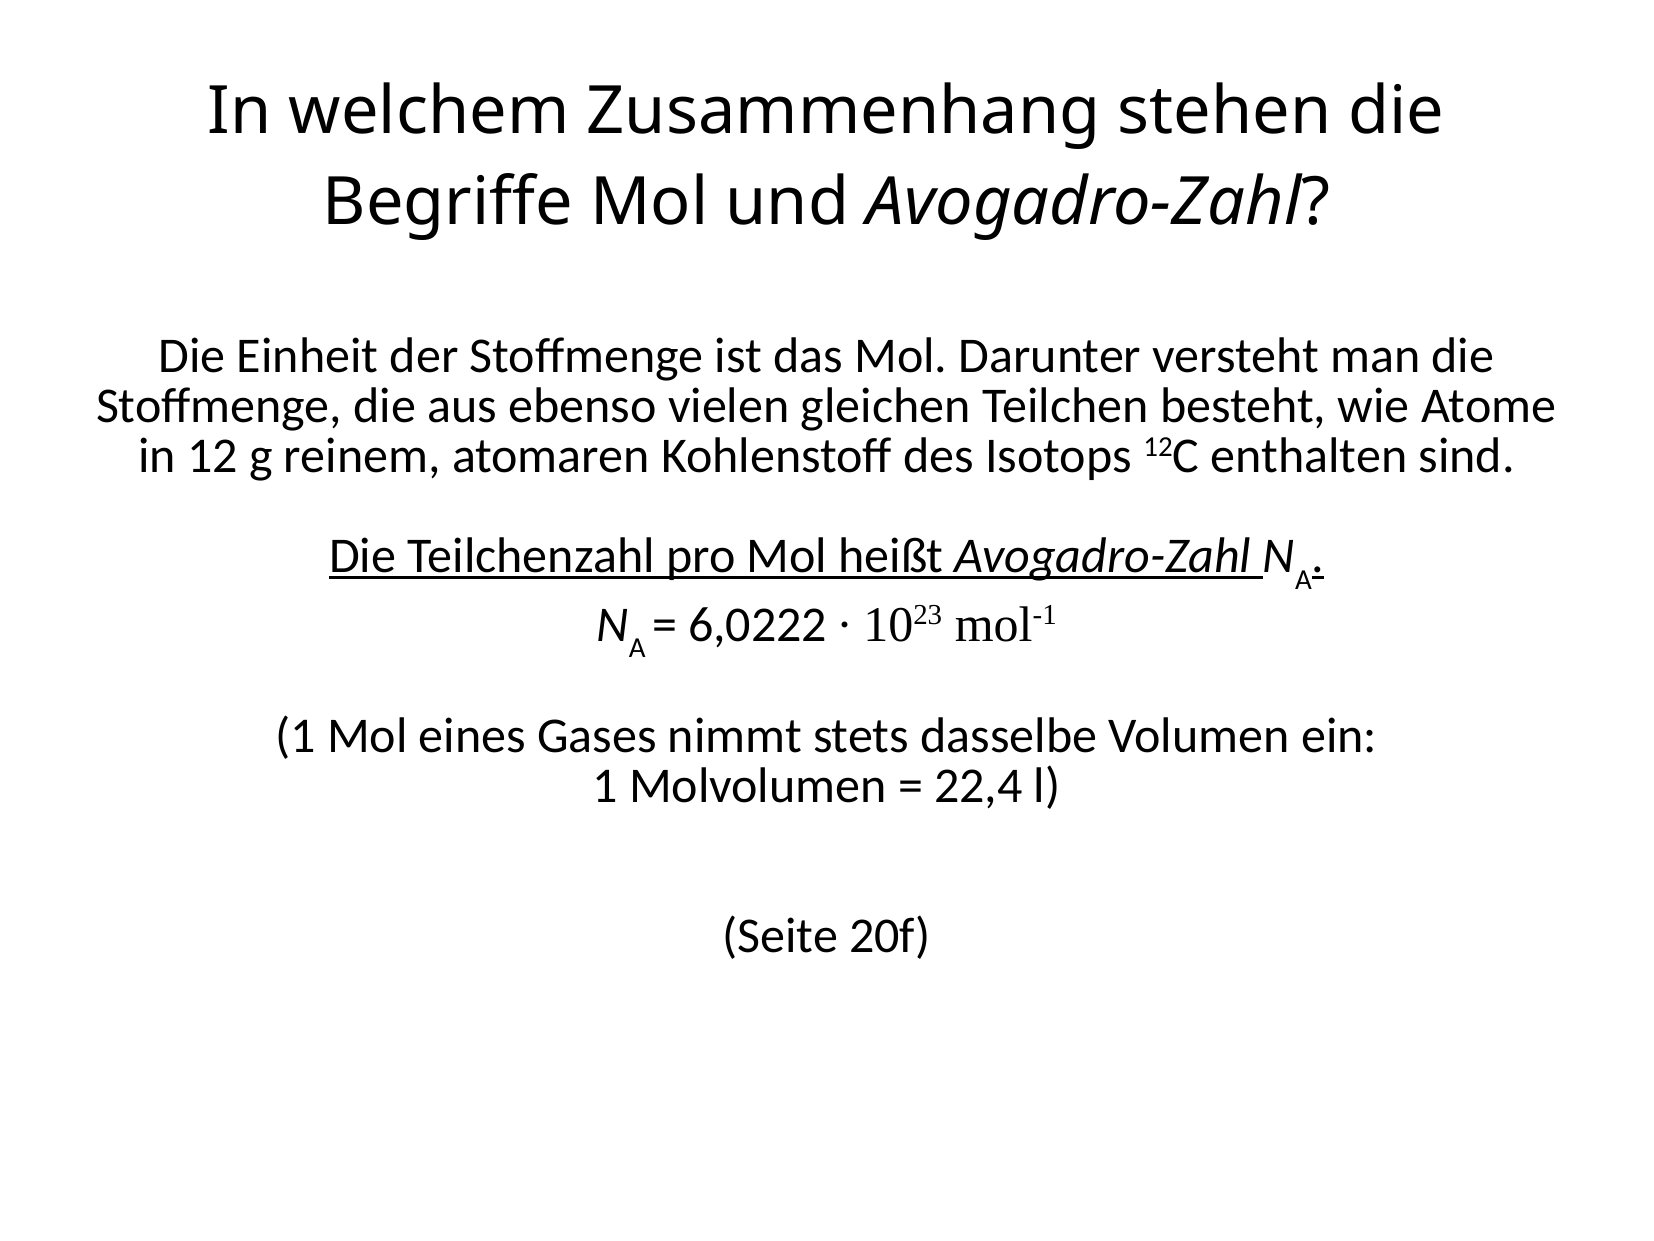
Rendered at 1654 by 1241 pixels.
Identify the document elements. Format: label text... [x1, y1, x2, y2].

subtitle Die Einheit der Stoffmenge ist das Mol. Darunter versteht man die Stoffmenge, die aus ebenso vielen gleichen Teilchen besteht, wie Atome in 12 g reinem, atomaren Kohlenstoff des Isotops 12C enthalten sind. Die Teilchenzahl pro Mol heißt Avogadro-Zahl NA. NA = 6,0222 ∙ 1023 mol-1 (1 Mol eines Gases nimmt stets dasselbe Volumen ein: 1 Molvolumen = 22,4 l) (Seite 20f) [82, 273, 1571, 1027]
title In welchem Zusammenhang stehen die Begriffe Mol und Avogadro-Zahl? [82, 49, 1571, 257]
